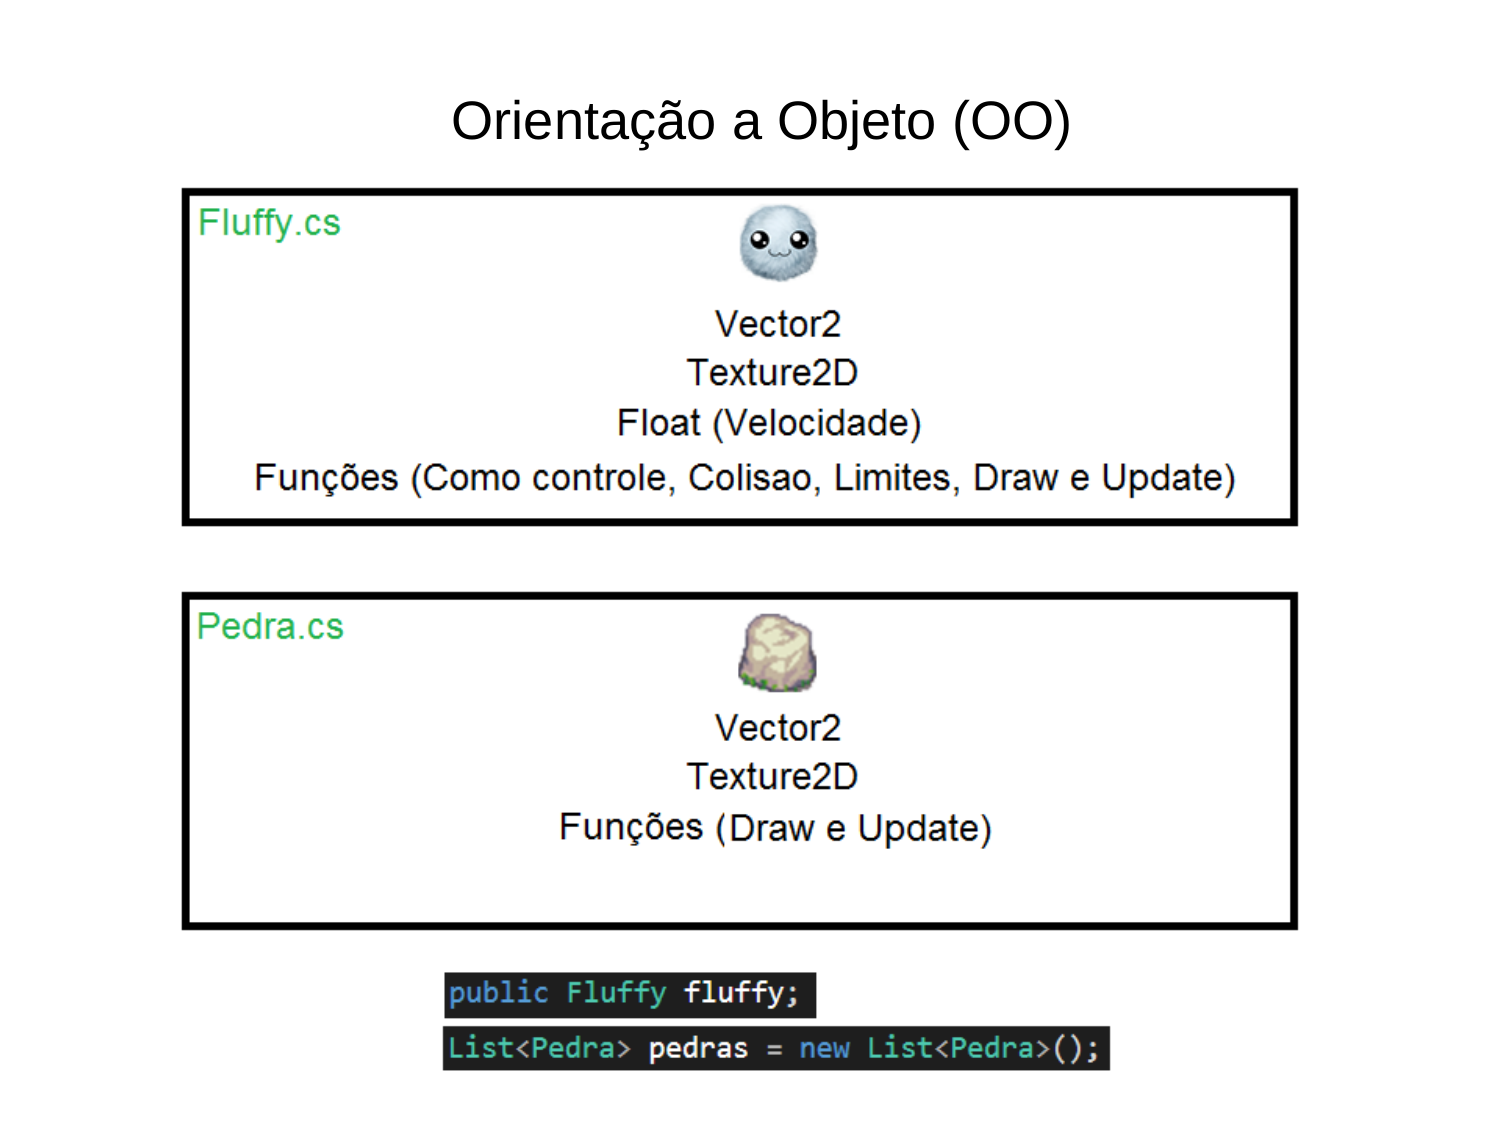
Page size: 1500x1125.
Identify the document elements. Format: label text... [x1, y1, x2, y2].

picture [118, 157, 1378, 1077]
text_box Orientação a Objeto (OO) [436, 78, 1089, 154]
